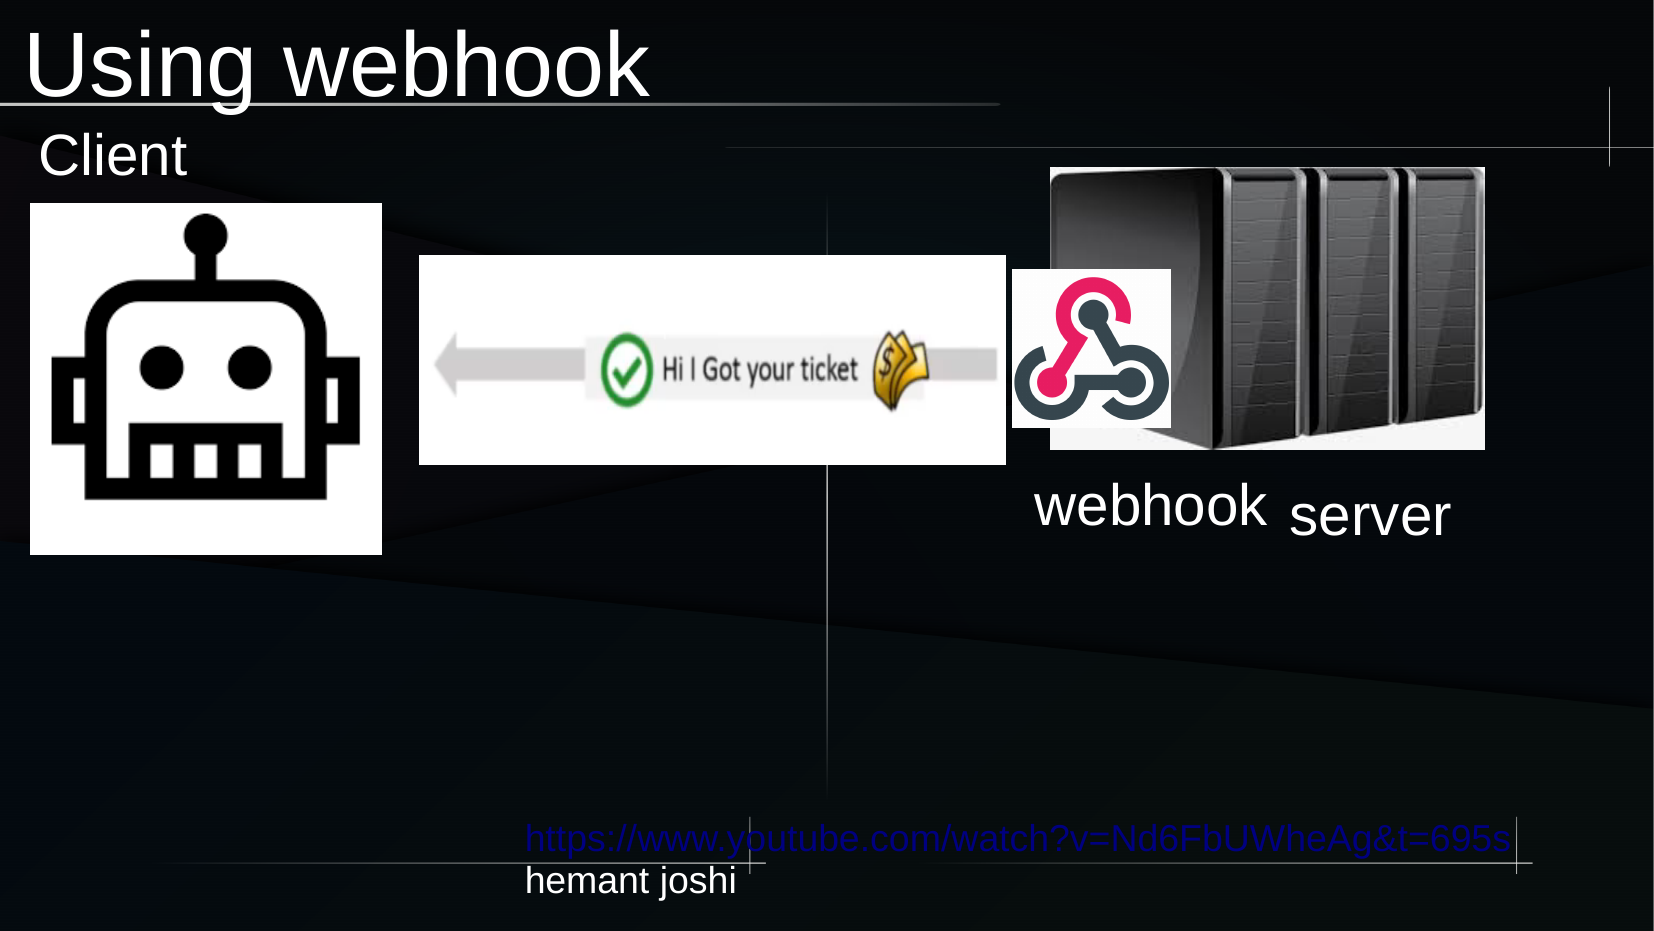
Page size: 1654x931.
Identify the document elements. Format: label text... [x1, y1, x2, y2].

text_box https://www.youtube.com/watch?v=Nd6FbUWheAg&t=695s hemant joshi [510, 810, 1654, 909]
picture [0, 0, 1654, 931]
text_box server [1291, 475, 1471, 556]
title Using webhook [23, 11, 1589, 119]
text_box webhook [1020, 465, 1291, 556]
text_box Client [23, 115, 219, 196]
